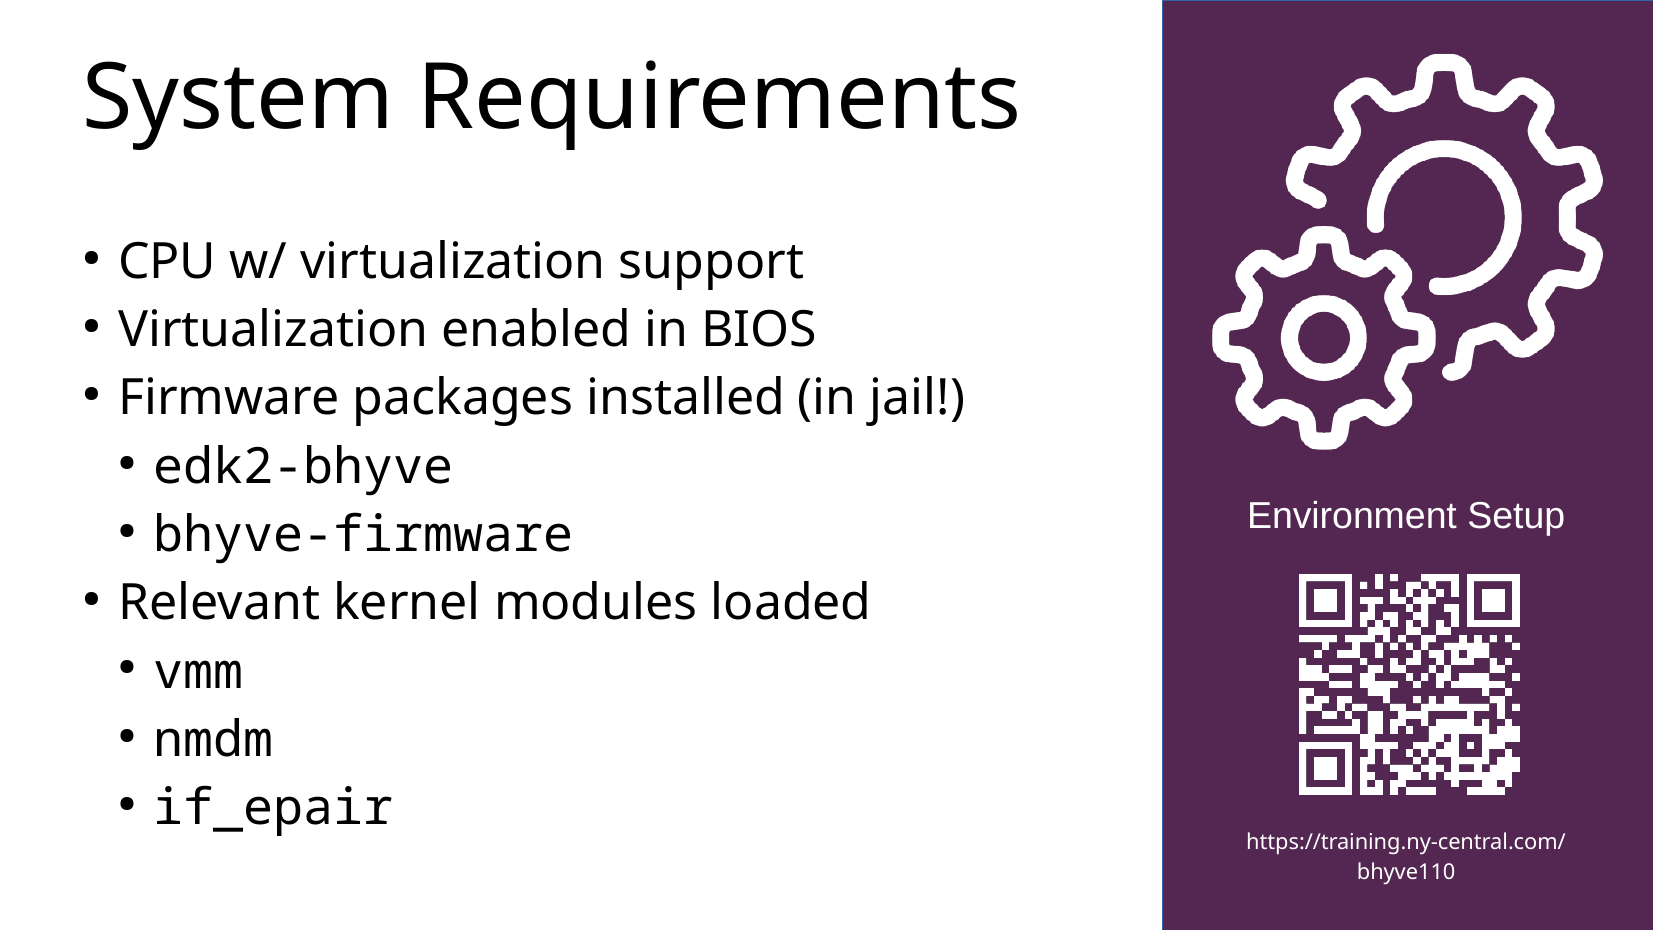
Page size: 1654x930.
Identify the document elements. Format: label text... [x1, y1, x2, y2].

text_box https://training.ny-central.com/bhyve110 [1200, 819, 1613, 930]
picture [1268, 543, 1550, 826]
picture [1200, 45, 1613, 458]
subtitle CPU w/ virtualization support Virtualization enabled in BIOS Firmware packages installed (in jail!) edk2-bhyve bhyve-firmware Relevant kernel modules loaded vmm nmdm if_epair [82, 224, 1126, 862]
text_box Environment Setup [1200, 487, 1613, 638]
title System Requirements [82, 37, 1571, 150]
text_box [1162, 0, 1653, 930]
